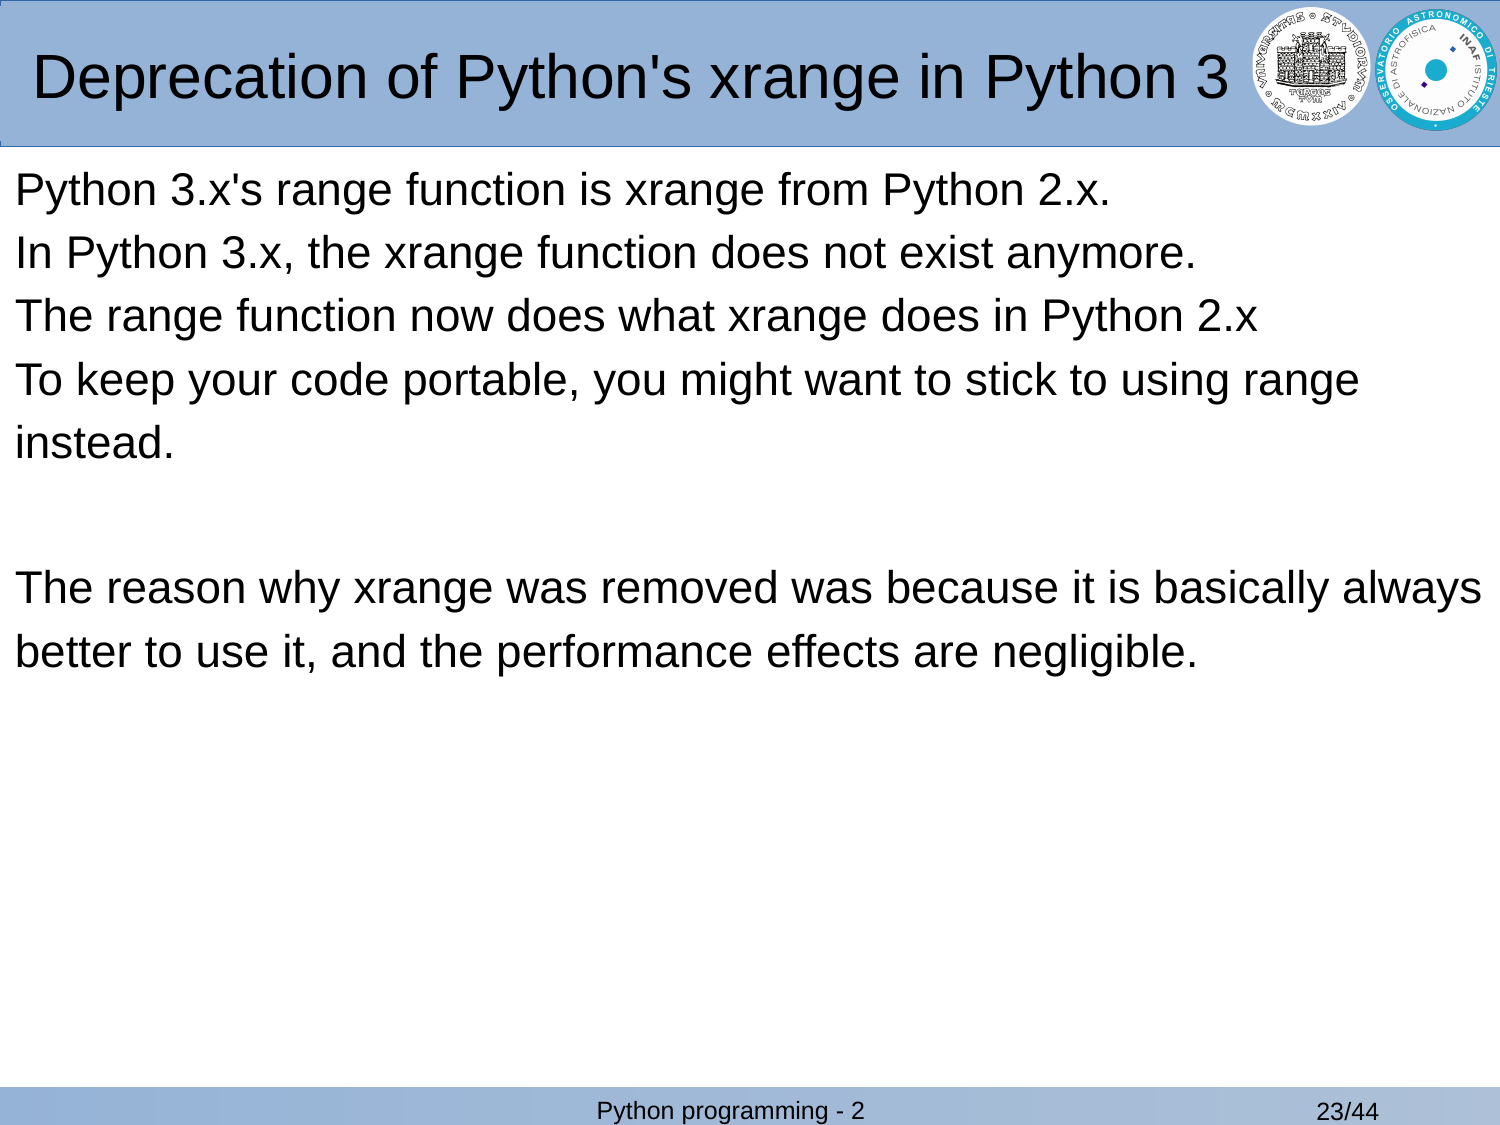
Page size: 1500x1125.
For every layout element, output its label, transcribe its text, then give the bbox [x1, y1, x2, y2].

text_box Deprecation of Python's xrange in Python 3 [0, 5, 1253, 141]
picture [1253, 0, 1500, 143]
list Python 3.x's range function is xrange from Python 2.x. In Python 3.x, the xrange function does not exist anymore. The range function now does what xrange does in Python 2.x To keep your code portable, you might want to stick to using range instead. The reason why xrange was removed was because it is basically always better to use it, and the performance effects are negligible. [0, 143, 1500, 1000]
